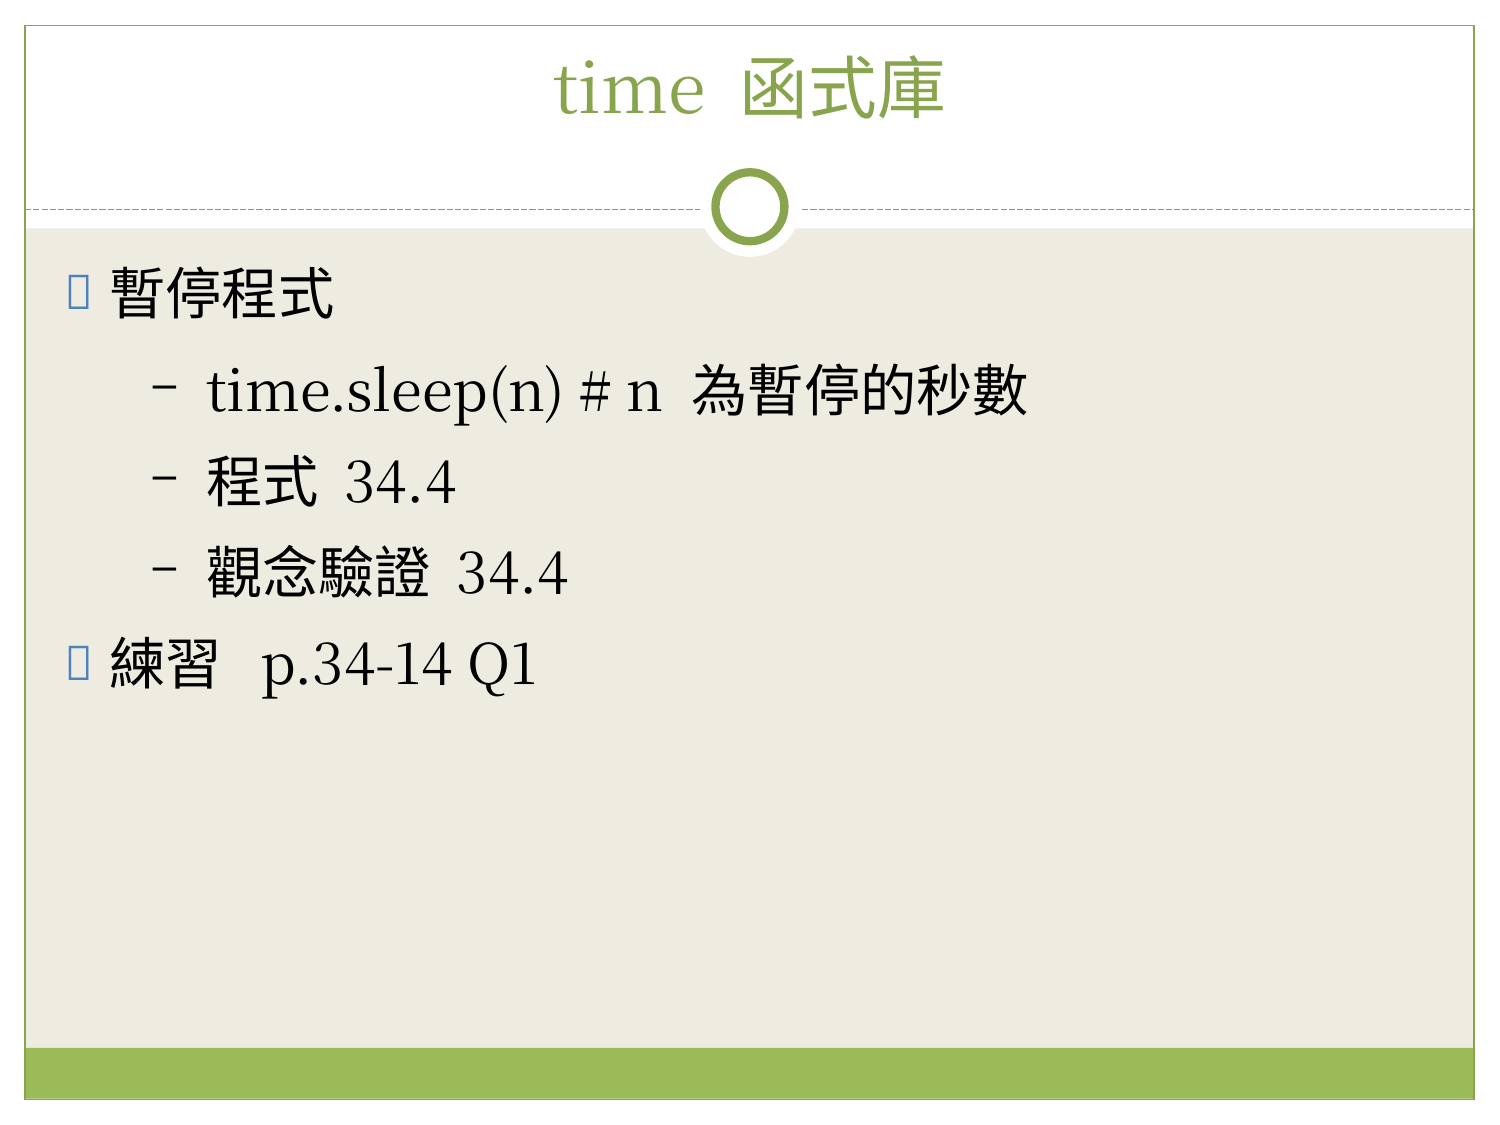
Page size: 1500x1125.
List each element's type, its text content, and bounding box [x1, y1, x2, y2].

list 暫停程式 time.sleep(n) # n 為暫停的秒數 程式 34.4 觀念驗證 34.4 練習 p.34-14 Q1 [49, 250, 1445, 1001]
title time 函式庫 [49, 37, 1450, 162]
